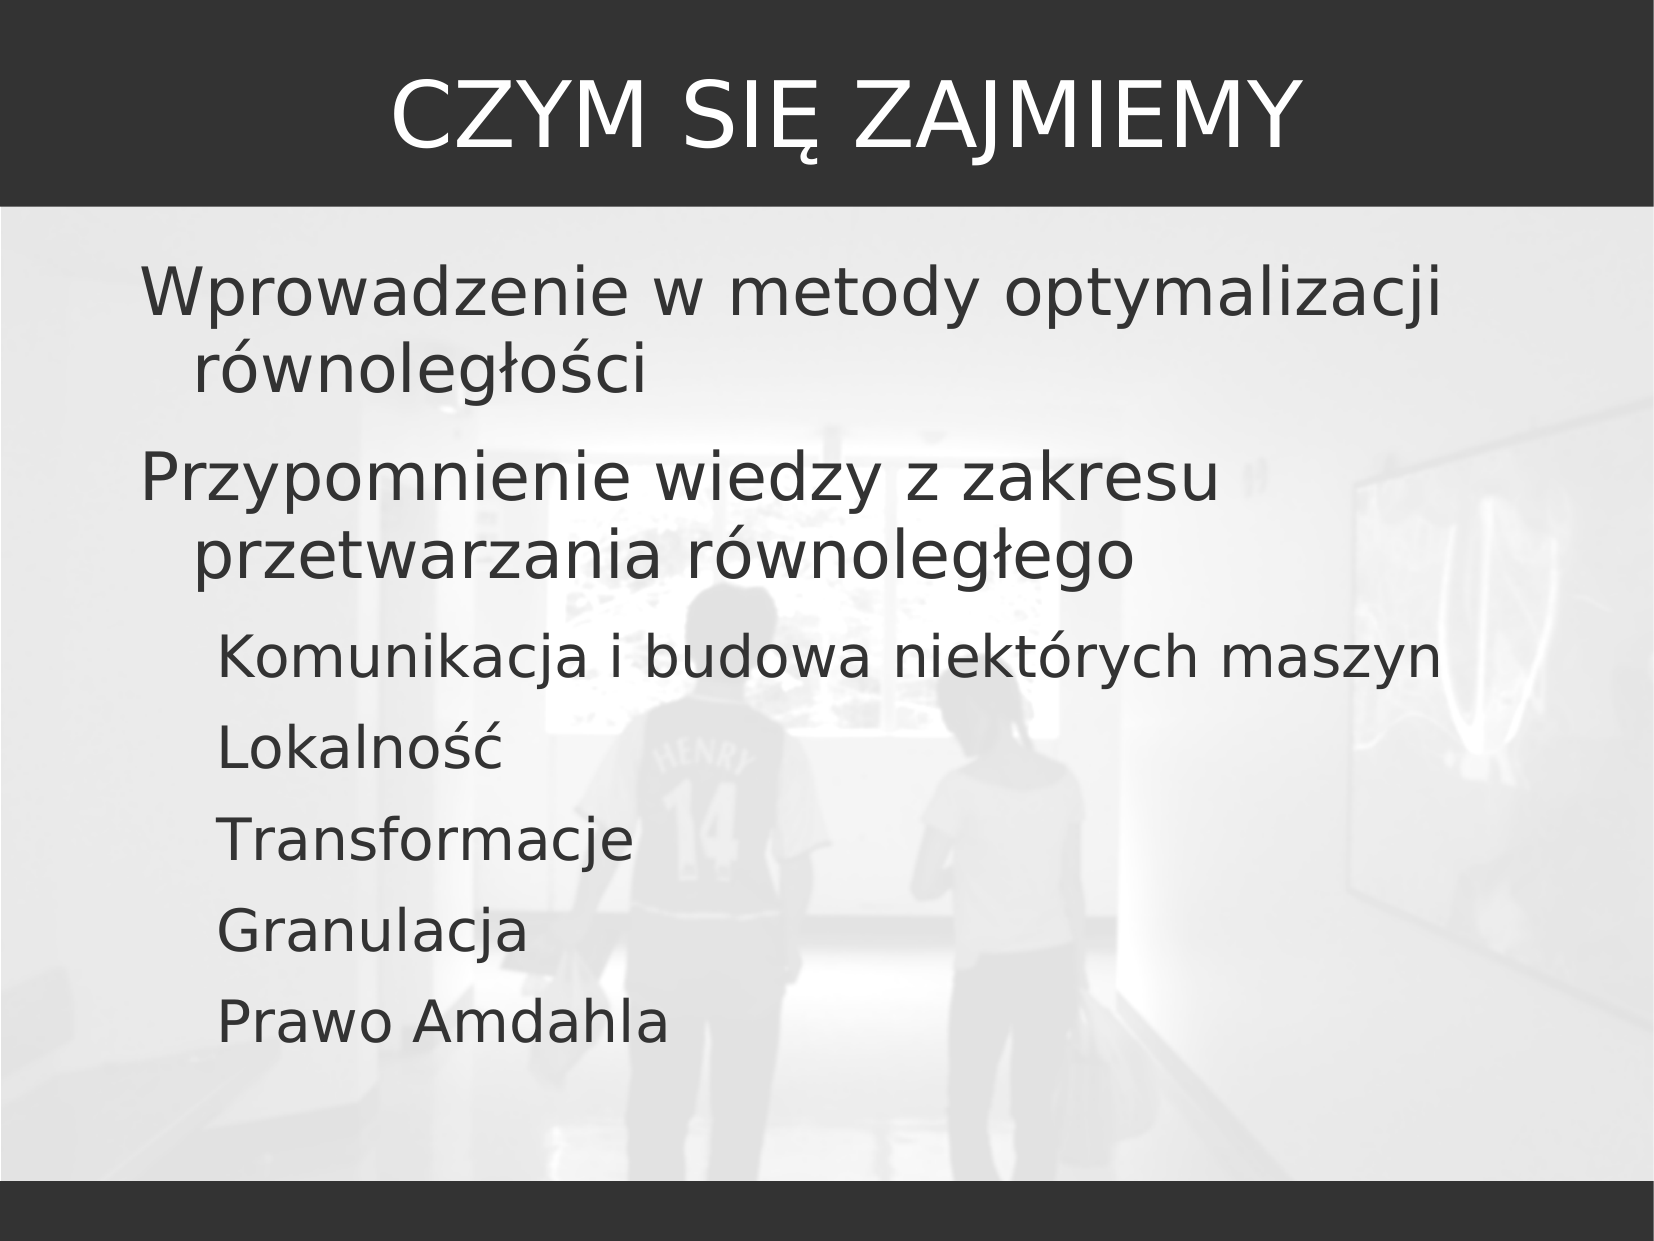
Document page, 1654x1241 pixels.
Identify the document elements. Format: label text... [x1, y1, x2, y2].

title CZYM SIĘ ZAJMIEMY [141, 55, 1554, 177]
list Wprowadzenie w metody optymalizacji równoległości Przypomnienie wiedzy z zakresu przetwarzania równoległego Komunikacja i budowa niektórych maszyn Lokalność Transformacje Granulacja Prawo Amdahla [121, 253, 1534, 1127]
